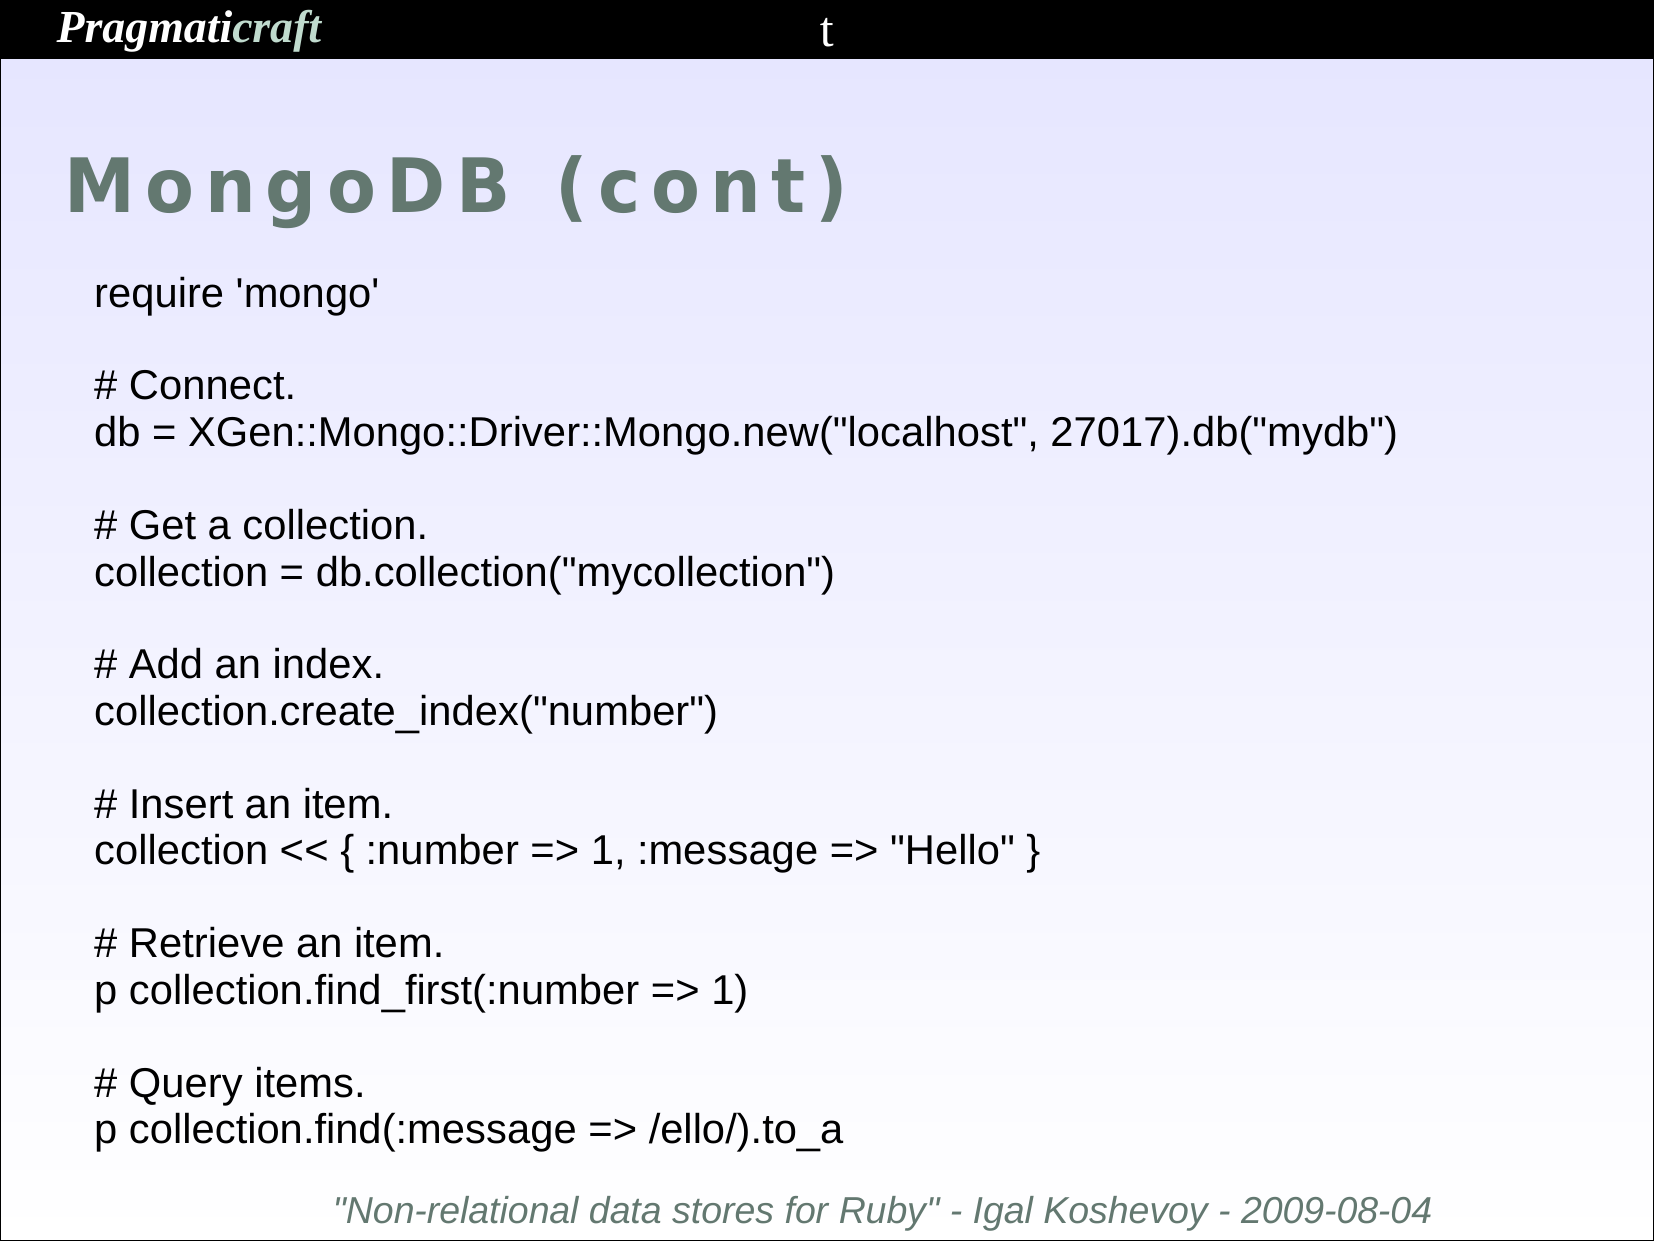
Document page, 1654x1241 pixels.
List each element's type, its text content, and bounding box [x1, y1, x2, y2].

title MongoDB (cont) [64, 112, 1587, 261]
text_box require 'mongo' # Connect. db = XGen::Mongo::Driver::Mongo.new("localhost", 27017).db("mydb") # Get a collection. collection = db.collection("mycollection") # Add an index. collection.create_index("number") # Insert an item. collection << { :number => 1, :message => "Hello" } # Retrieve an item. p collection.find_first(:number => 1) # Query items. p collection.find(:message => /ello/).to_a [79, 261, 1589, 1160]
